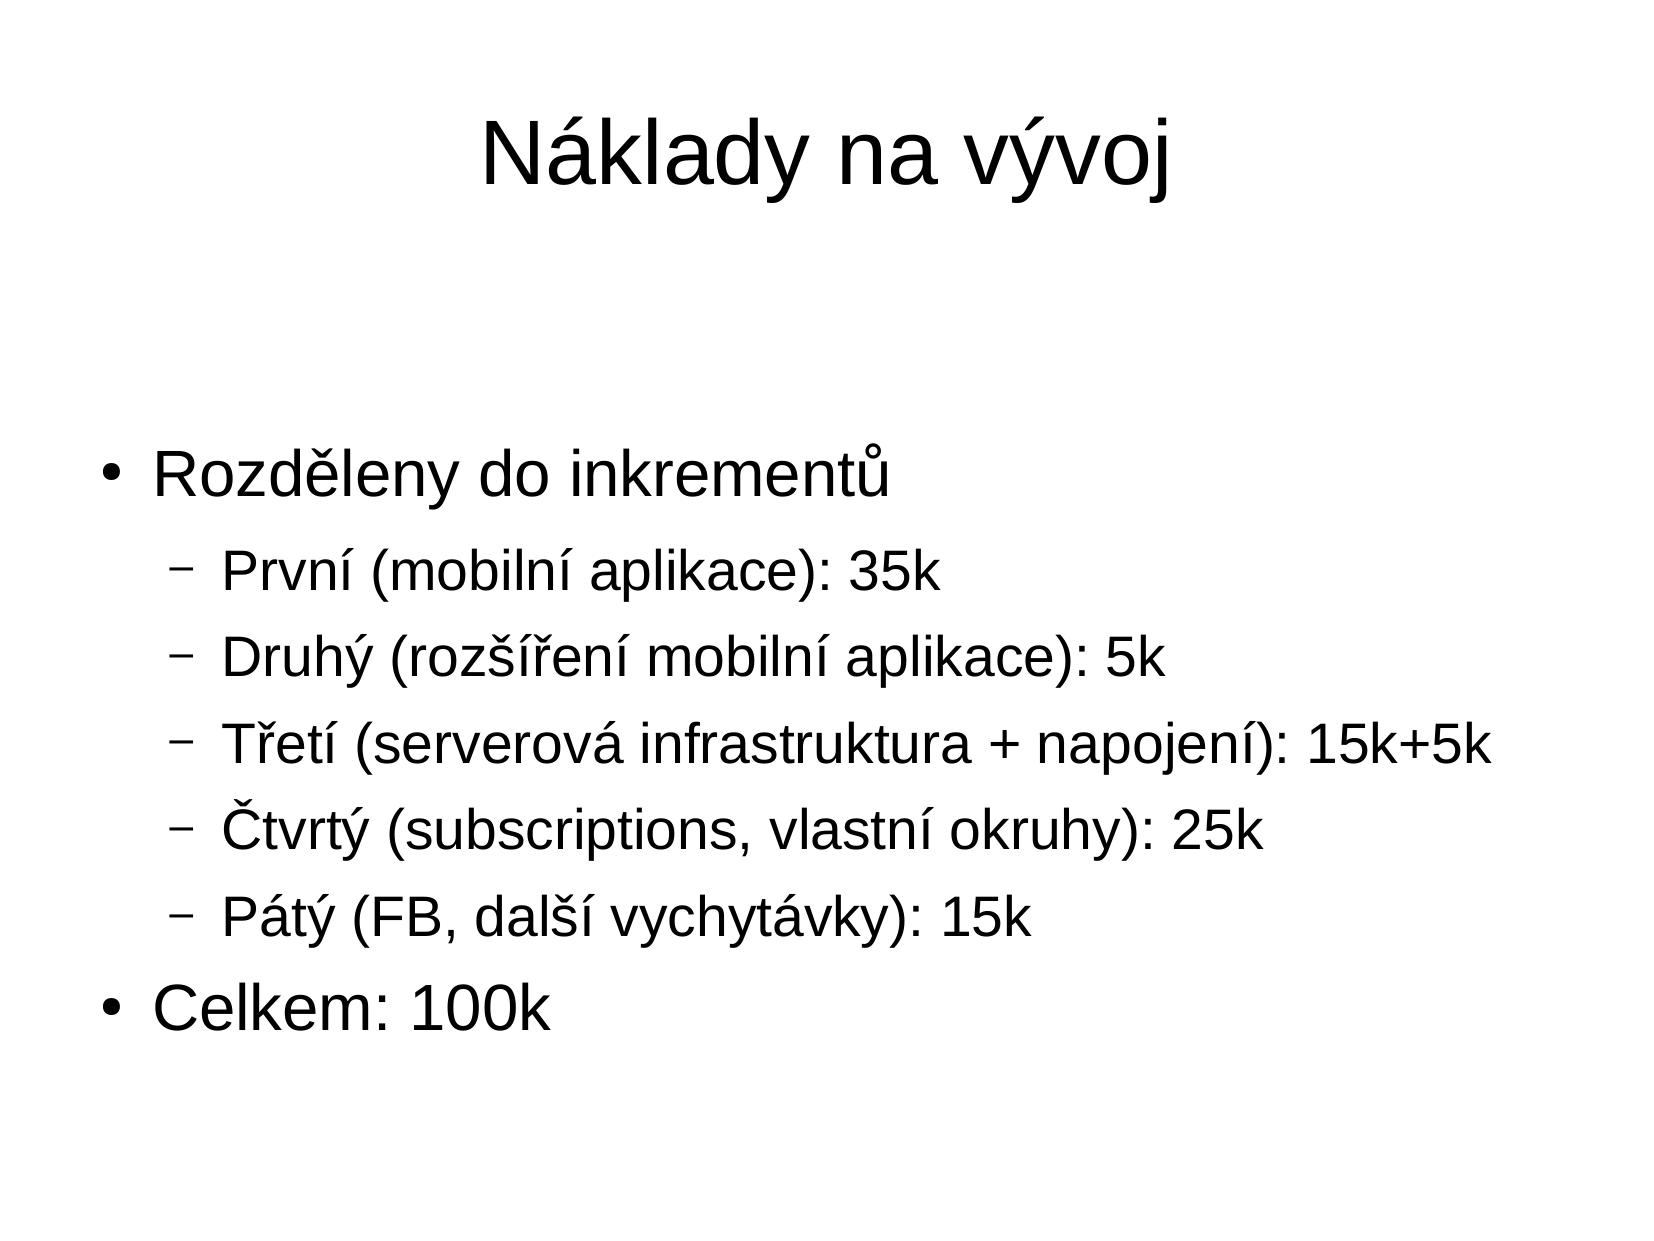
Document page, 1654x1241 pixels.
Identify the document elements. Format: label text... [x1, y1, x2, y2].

list Rozděleny do inkrementů První (mobilní aplikace): 35k Druhý (rozšíření mobilní aplikace): 5k Třetí (serverová infrastruktura + napojení): 15k+5k Čtvrtý (subscriptions, vlastní okruhy): 25k Pátý (FB, další vychytávky): 15k Celkem: 100k [82, 437, 1571, 1052]
title Náklady na vývoj [82, 49, 1571, 257]
